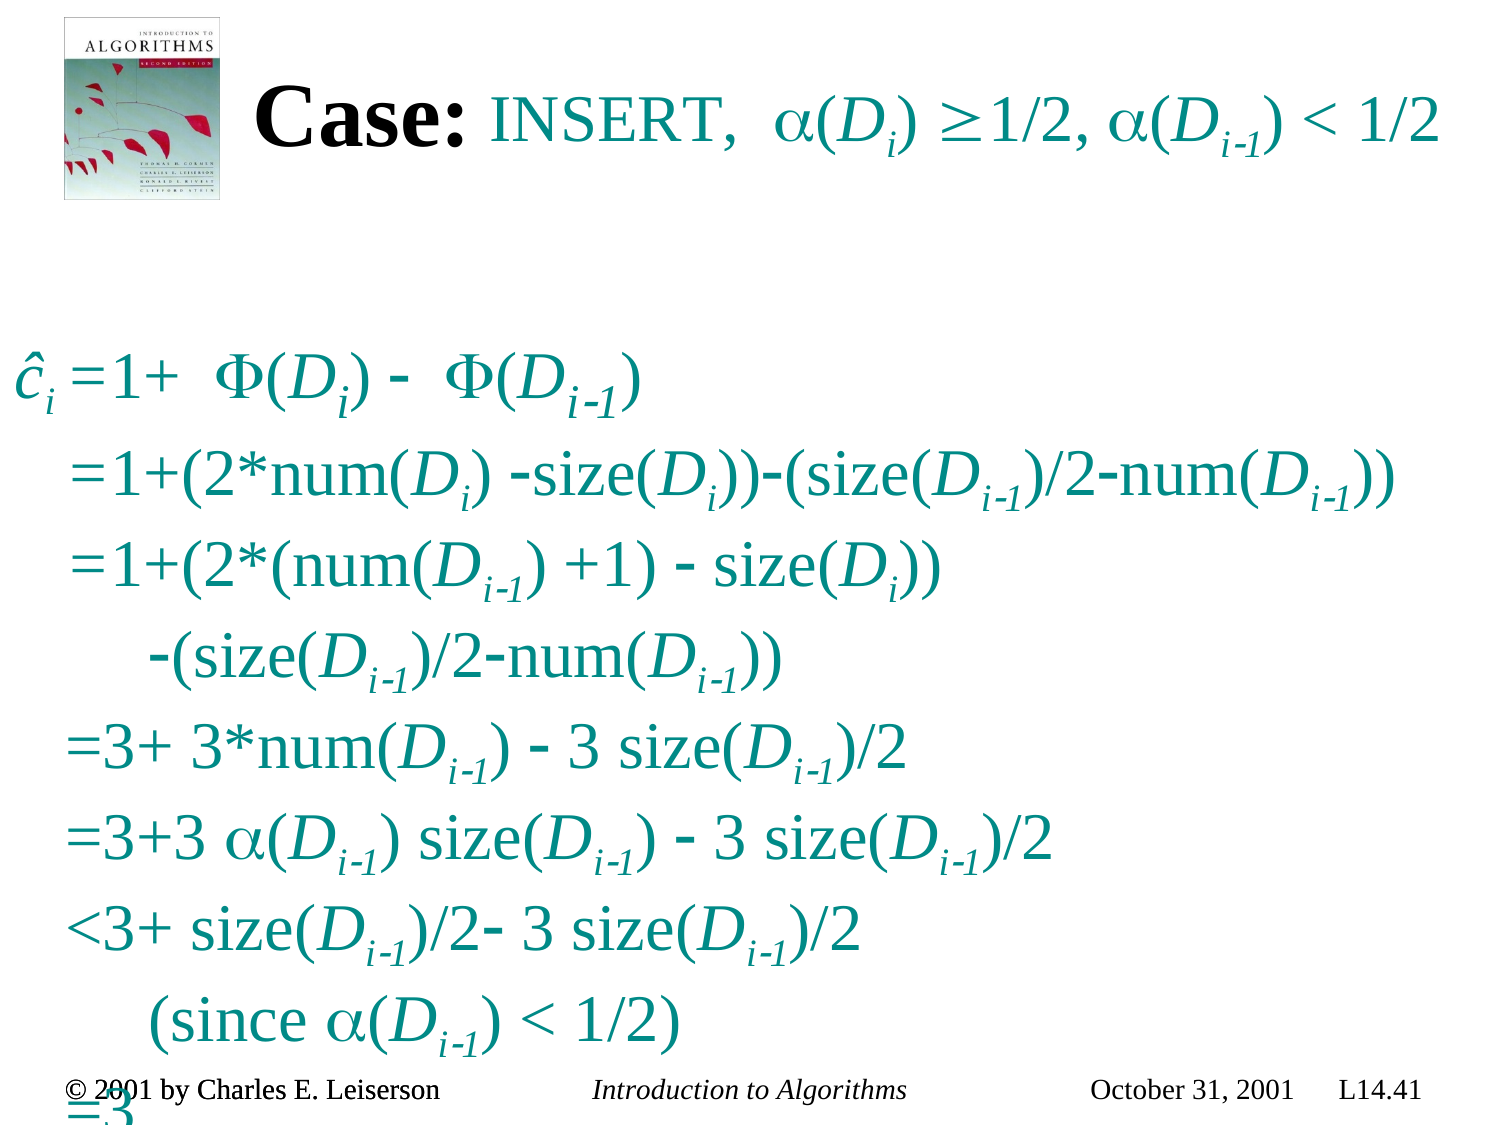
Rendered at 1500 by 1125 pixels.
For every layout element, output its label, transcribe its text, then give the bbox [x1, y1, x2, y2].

picture [64, 17, 220, 200]
text_box INSERT, (Di) 1/2, (Di1) < 1/2 [474, 66, 1457, 174]
text_box  ĉi =1+(Di) (Di1) =1+(2*num(Di) size(Di))(size(Di1)/2num(Di1)) =1+(2*(num(Di1) +1)  size(Di)) (size(Di1)/2num(Di1)) =3+ 3*num(Di1)  3 size(Di1)/2 =3+3 (Di1) size(Di1)  3 size(Di1)/2 <3+ size(Di1)/2 3 size(Di1)/2 (since (Di1) < 1/2) =3. [0, 227, 1500, 1125]
title Case: [237, 24, 1475, 213]
